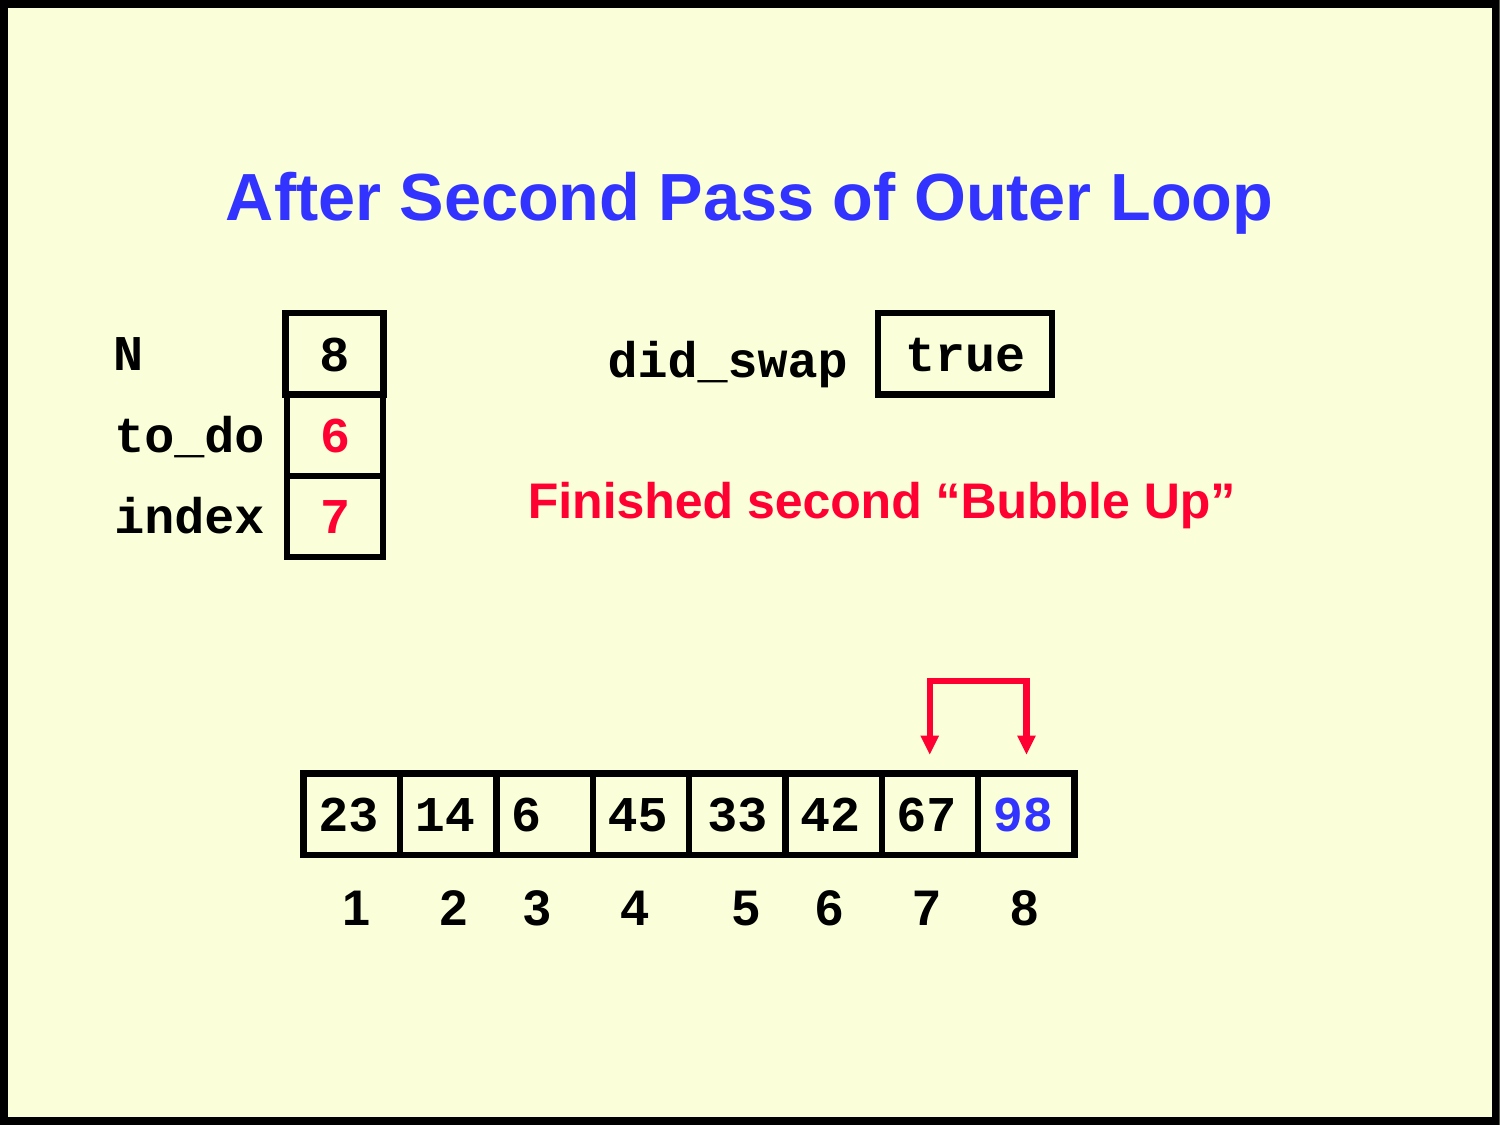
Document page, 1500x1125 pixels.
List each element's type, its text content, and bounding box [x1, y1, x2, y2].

text_box 45 [592, 773, 689, 855]
title After Second Pass of Outer Loop [112, 99, 1388, 288]
text_box to_do [99, 394, 280, 470]
text_box 67 [881, 773, 978, 855]
text_box 33 [689, 773, 786, 855]
text_box true [877, 313, 1053, 395]
text_box 98 [978, 773, 1075, 855]
text_box index [99, 475, 280, 552]
text_box 8 [285, 313, 384, 395]
text_box 7 [286, 475, 384, 558]
text_box did_swap [592, 319, 877, 395]
text_box 42 [786, 773, 881, 855]
text_box 1 2 3 4 5 6 7 8 [327, 868, 1055, 944]
text_box N [98, 313, 279, 389]
text_box 23 [303, 773, 400, 855]
text_box Finished second “Bubble Up” [513, 460, 1251, 537]
text_box 6 [286, 395, 384, 475]
text_box 14 [400, 773, 497, 855]
text_box 6 [497, 773, 592, 855]
